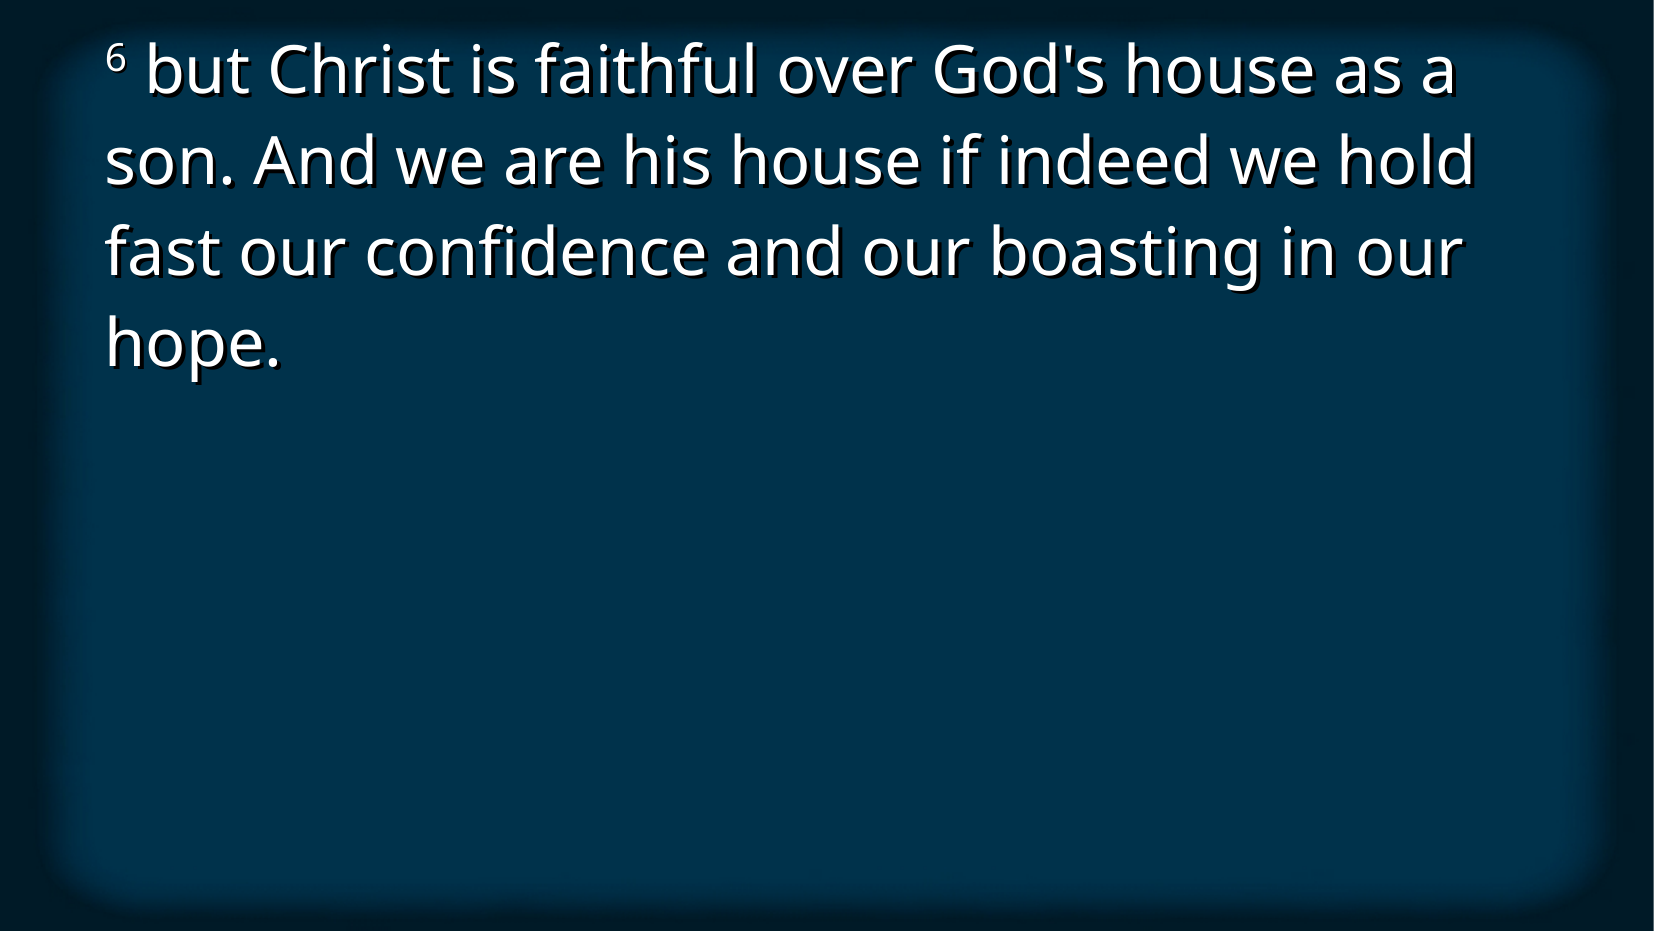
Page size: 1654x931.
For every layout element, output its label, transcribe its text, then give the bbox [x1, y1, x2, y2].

picture [0, 0, 1654, 931]
text_box 6 but Christ is faithful over God's house as a son. And we are his house if indeed we hold fast our confidence and our boasting in our hope. [90, 15, 1576, 297]
